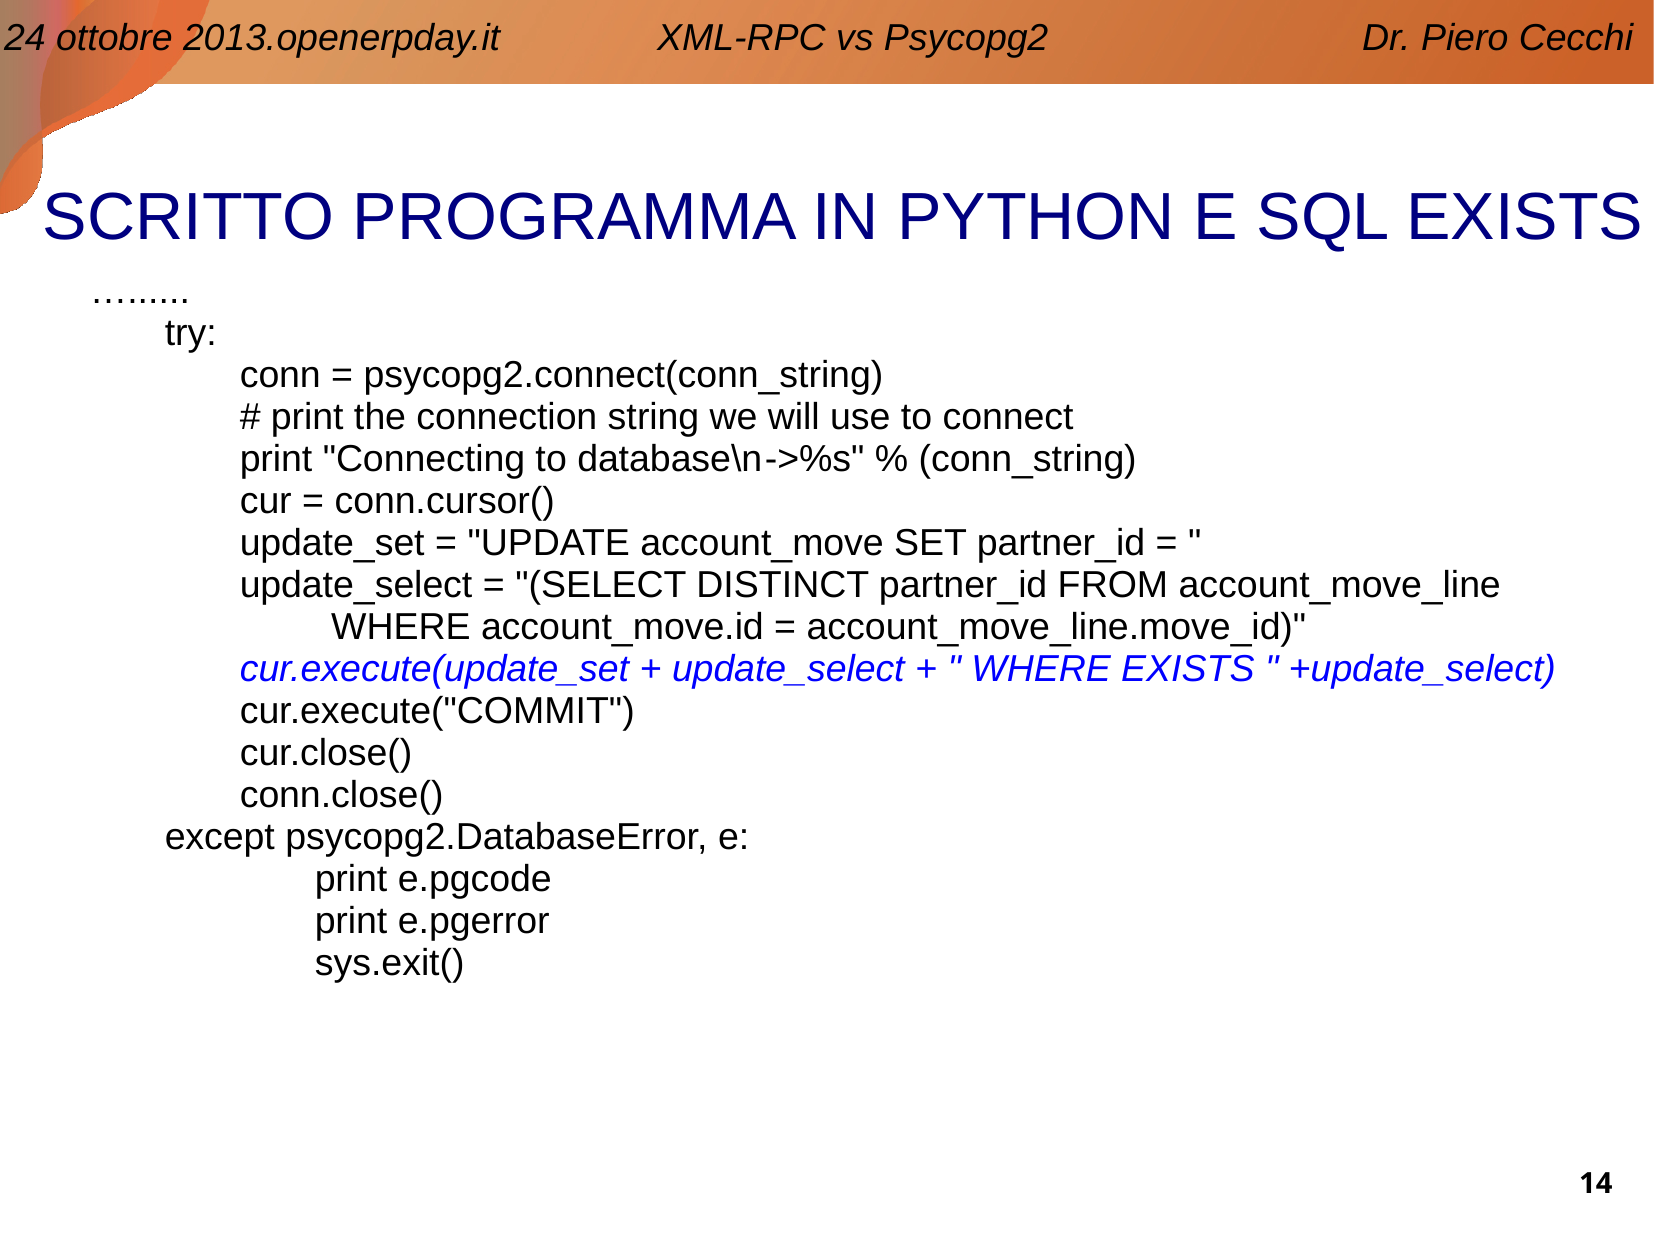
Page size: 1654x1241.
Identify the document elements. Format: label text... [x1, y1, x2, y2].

picture [0, 0, 1654, 225]
title SCRITTO PROGRAMMA IN PYTHON E SQL EXISTS [37, 112, 1651, 320]
text_box …...... try: conn = psycopg2.connect(conn_string) # print the connection string we will use to connect print "Connecting to database\n ->%s" % (conn_string) cur = conn.cursor() update_set = "UPDATE account_move SET partner_id = " update_select = "(SELECT DISTINCT partner_id FROM account_move_line WHERE account_move.id = account_move_line.move_id)" cur.execute(update_set + update_select + " WHERE EXISTS " +update_select) cur.execute("COMMIT") cur.close() conn.close() except psycopg2.DatabaseError, e: print e.pgcode print e.pgerror sys.exit() [75, 262, 1613, 1109]
